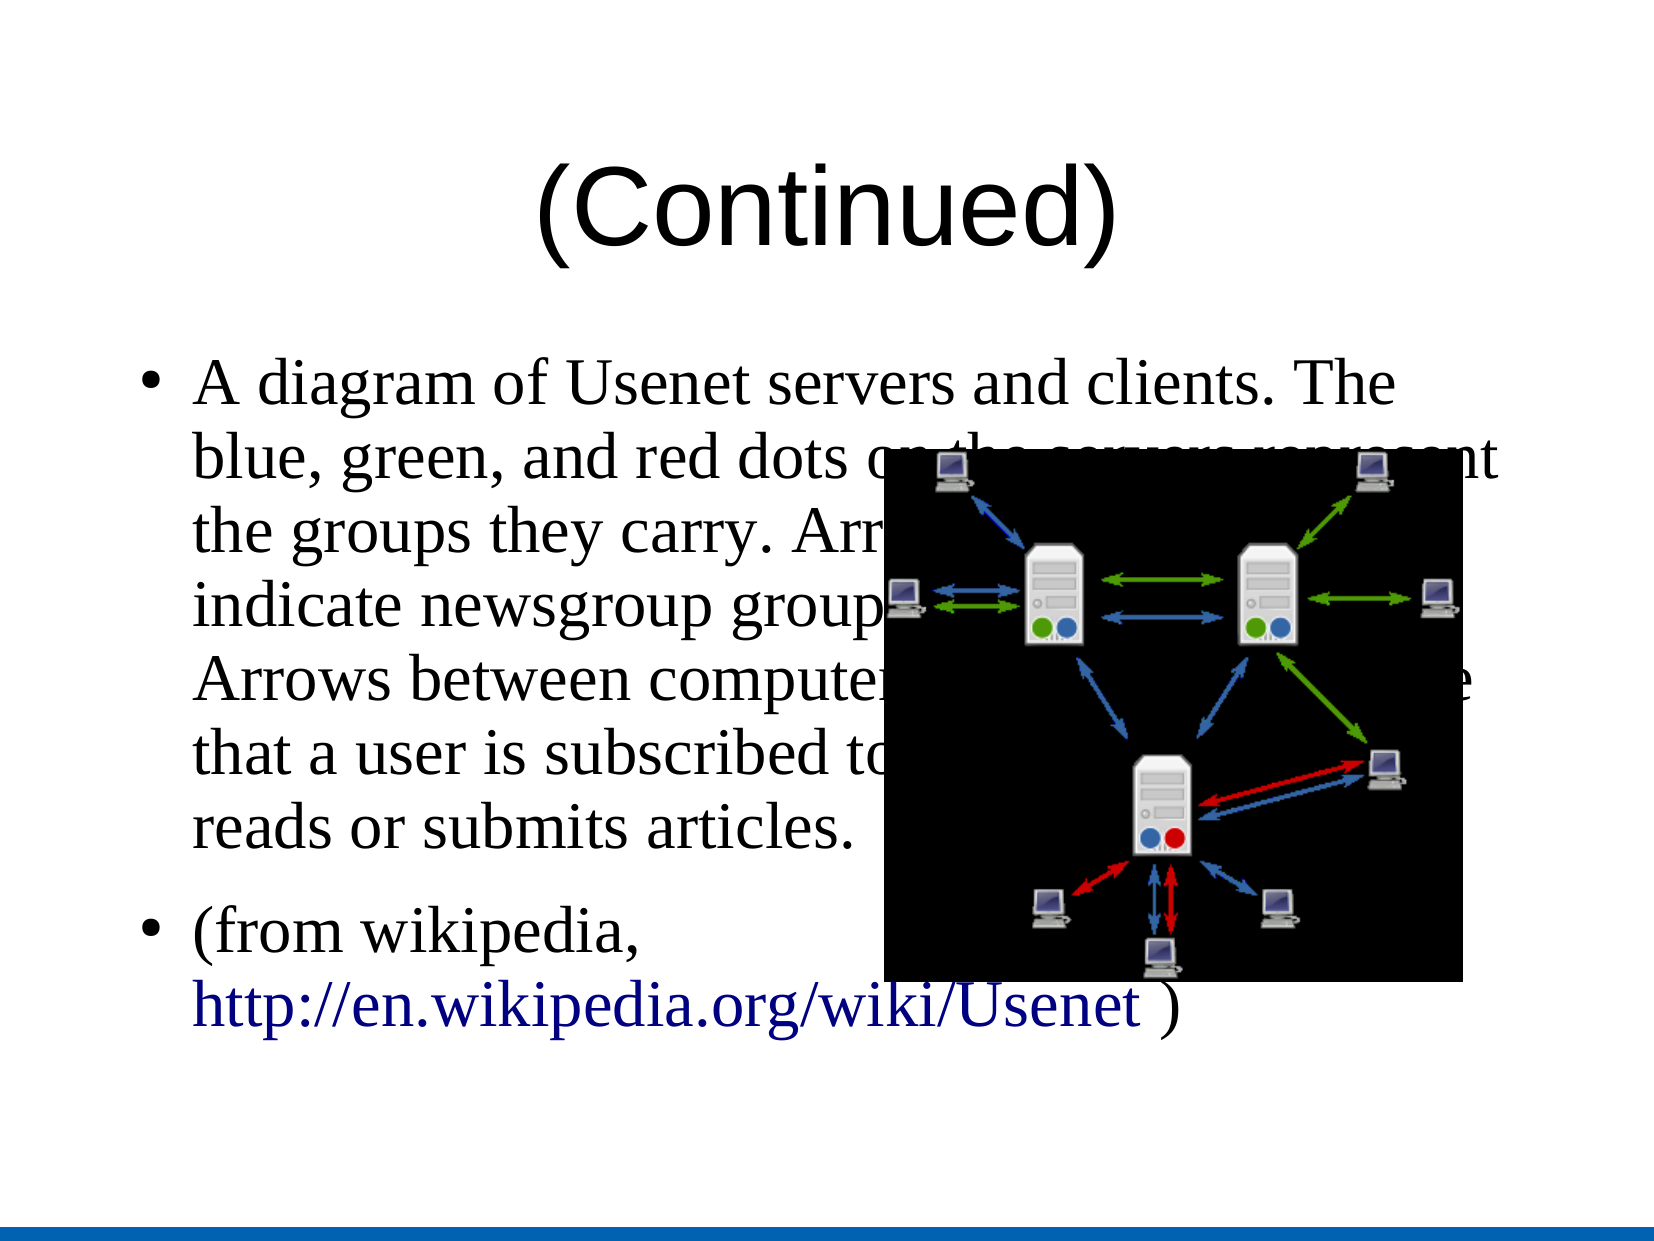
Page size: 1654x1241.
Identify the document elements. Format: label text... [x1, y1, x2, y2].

title (Continued) [121, 102, 1533, 311]
list A diagram of Usenet servers and clients. The blue, green, and red dots on the servers represent the groups they carry. Arrows between servers indicate newsgroup group exchanges (feeds). Arrows between computers and servers indicate that a user is subscribed to a certain group and reads or submits articles. (from wikipedia, http://en.wikipedia.org/wiki/Usenet ) [121, 344, 1533, 1208]
picture [884, 449, 1463, 982]
